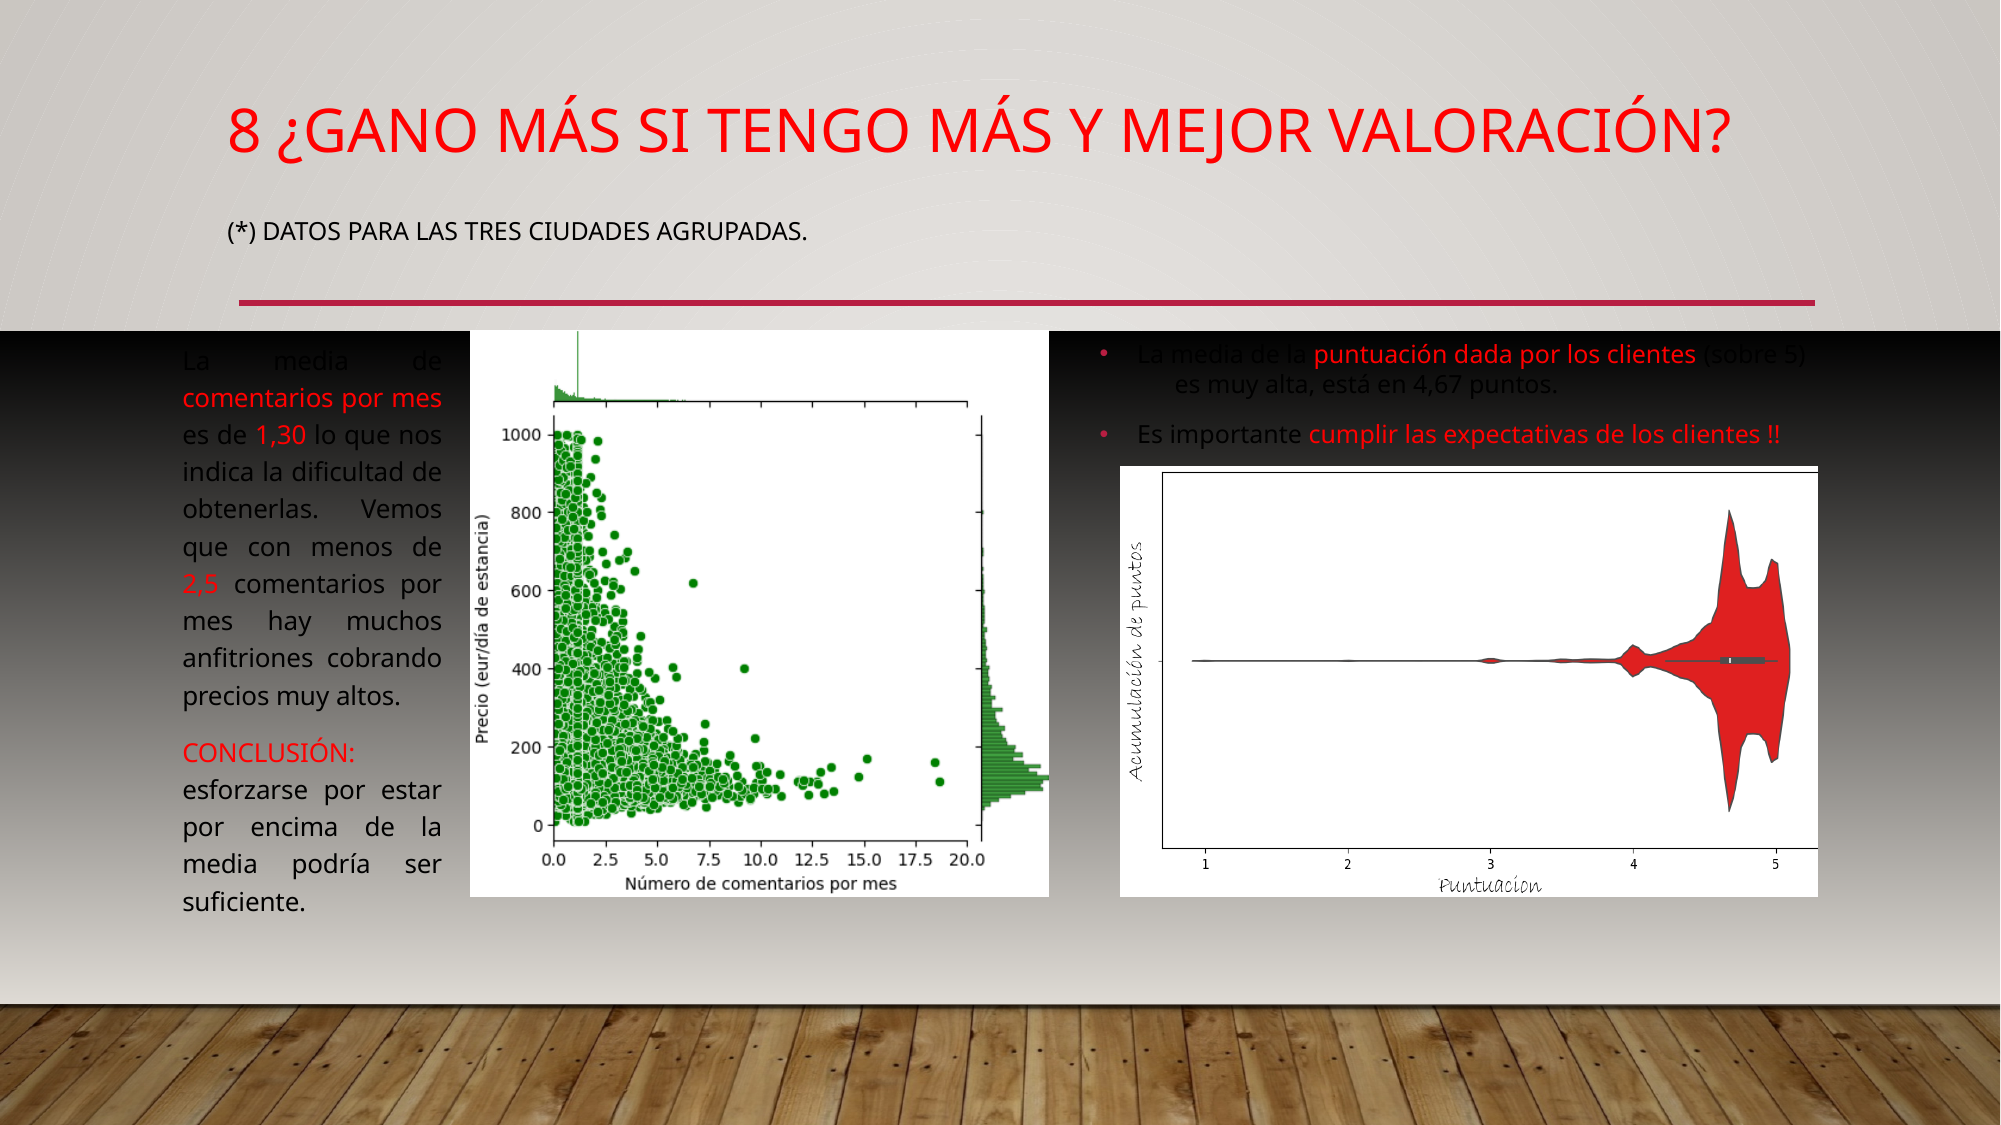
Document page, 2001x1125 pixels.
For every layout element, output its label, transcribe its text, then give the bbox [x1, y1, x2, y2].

picture [1120, 466, 1818, 897]
title 8 ¿gano más si tengo más y mejor valoración? (*) Datos para las tres ciudades agrupadas. [212, 92, 1788, 265]
list La media de comentarios por mes es de 1,30 lo que nos indica la dificultad de obtenerlas. Vemos que con menos de 2,5 comentarios por mes hay muchos anfitriones cobrando precios muy altos. CONCLUSIÓN: esforzarse por estar por encima de la media podría ser suficiente. [167, 330, 458, 931]
text_box La media de la puntuación dada por los clientes (sobre 5) es muy alta, está en 4,67 puntos. Es importante cumplir las expectativas de los clientes !! [1084, 330, 1853, 467]
picture [470, 330, 1049, 897]
